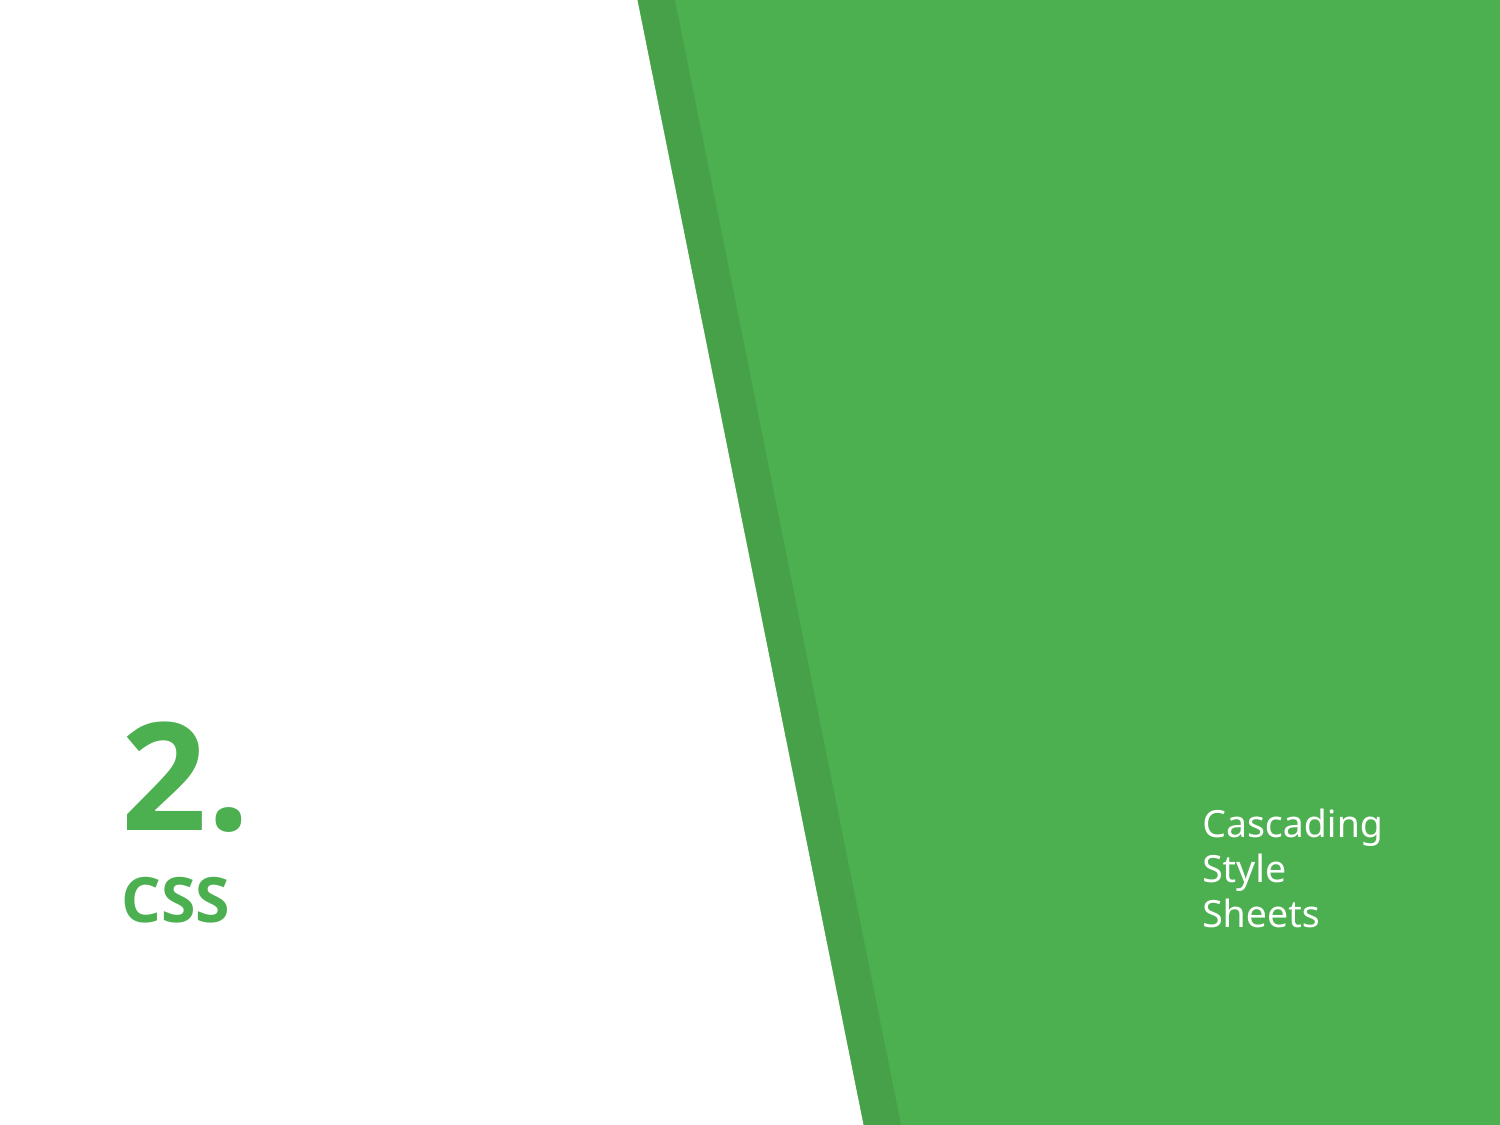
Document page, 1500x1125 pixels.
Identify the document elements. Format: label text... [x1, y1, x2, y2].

title 2. CSS [106, 296, 685, 951]
subtitle Cascading Style Sheets [1187, 724, 1500, 951]
